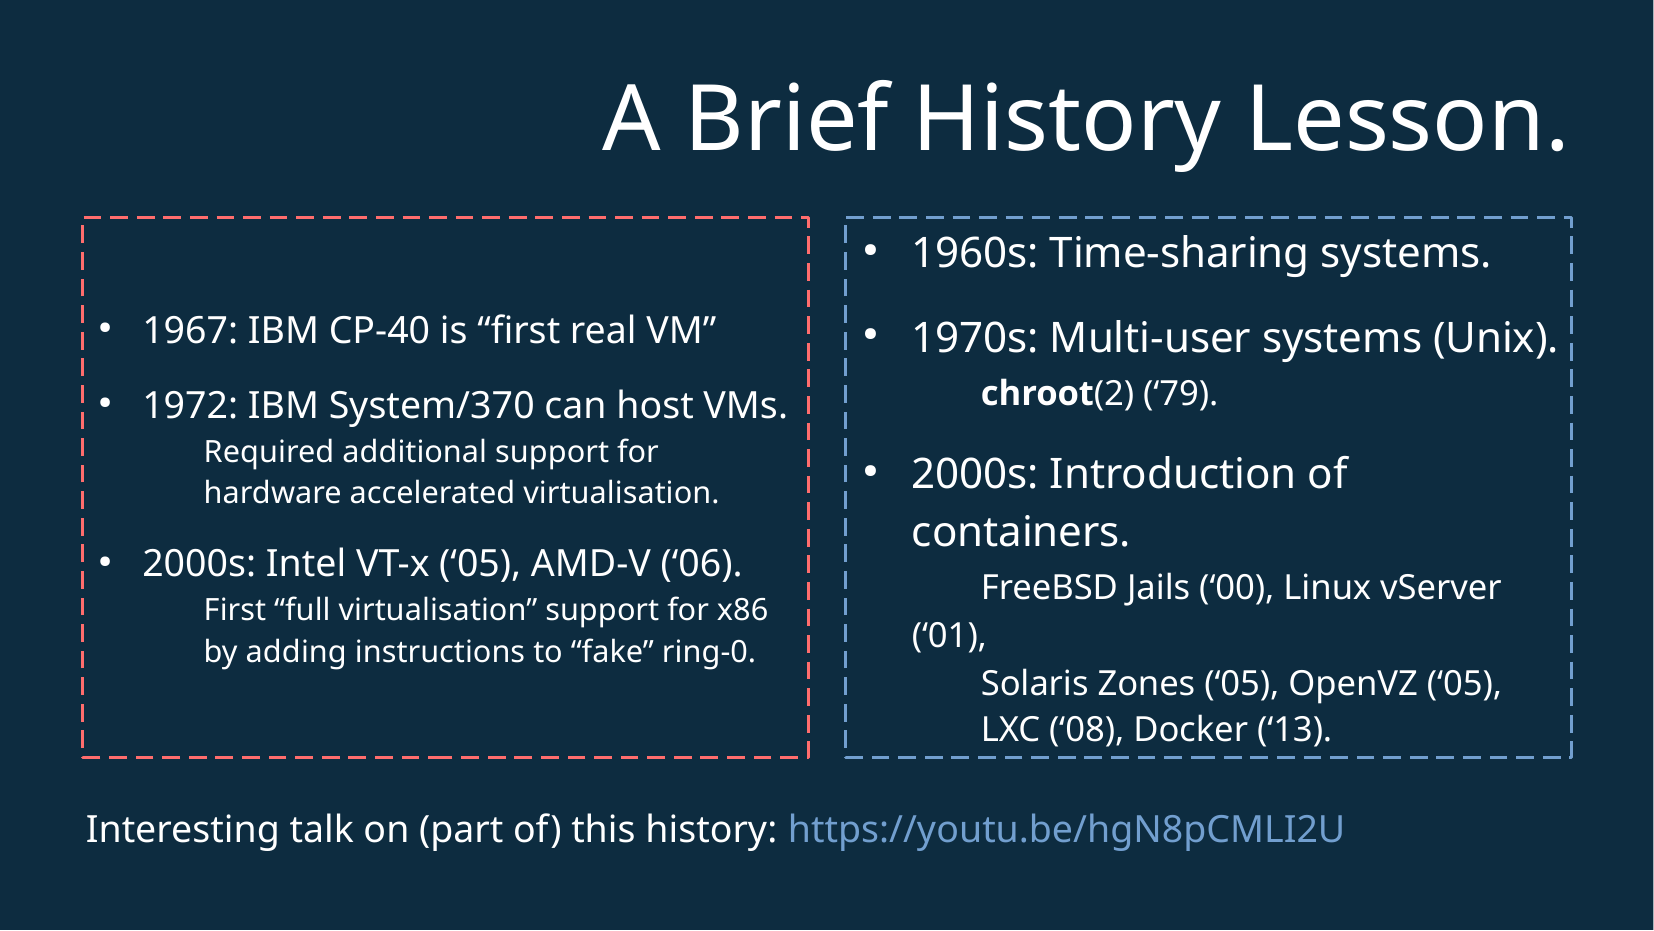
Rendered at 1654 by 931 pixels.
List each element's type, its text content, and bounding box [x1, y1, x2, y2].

title A Brief History Lesson. [82, 37, 1571, 193]
text_box Interesting talk on (part of) this history: https://youtu.be/hgN8pCMLI2U [71, 795, 1072, 861]
list 1967: IBM CP-40 is “first real VM” 1972: IBM System/370 can host VMs. Required additional support for hardware accelerated virtualisation. 2000s: Intel VT-x (‘05), AMD-V (‘06). First “full virtualisation” support for x86 by adding instructions to “fake” ring-0. [82, 217, 809, 758]
list 1960s: Time-sharing systems. 1970s: Multi-user systems (Unix). chroot(2) (‘79). 2000s: Introduction of containers. FreeBSD Jails (‘00), Linux vServer (‘01), Solaris Zones (‘05), OpenVZ (‘05), LXC (‘08), Docker (‘13). [845, 217, 1572, 758]
